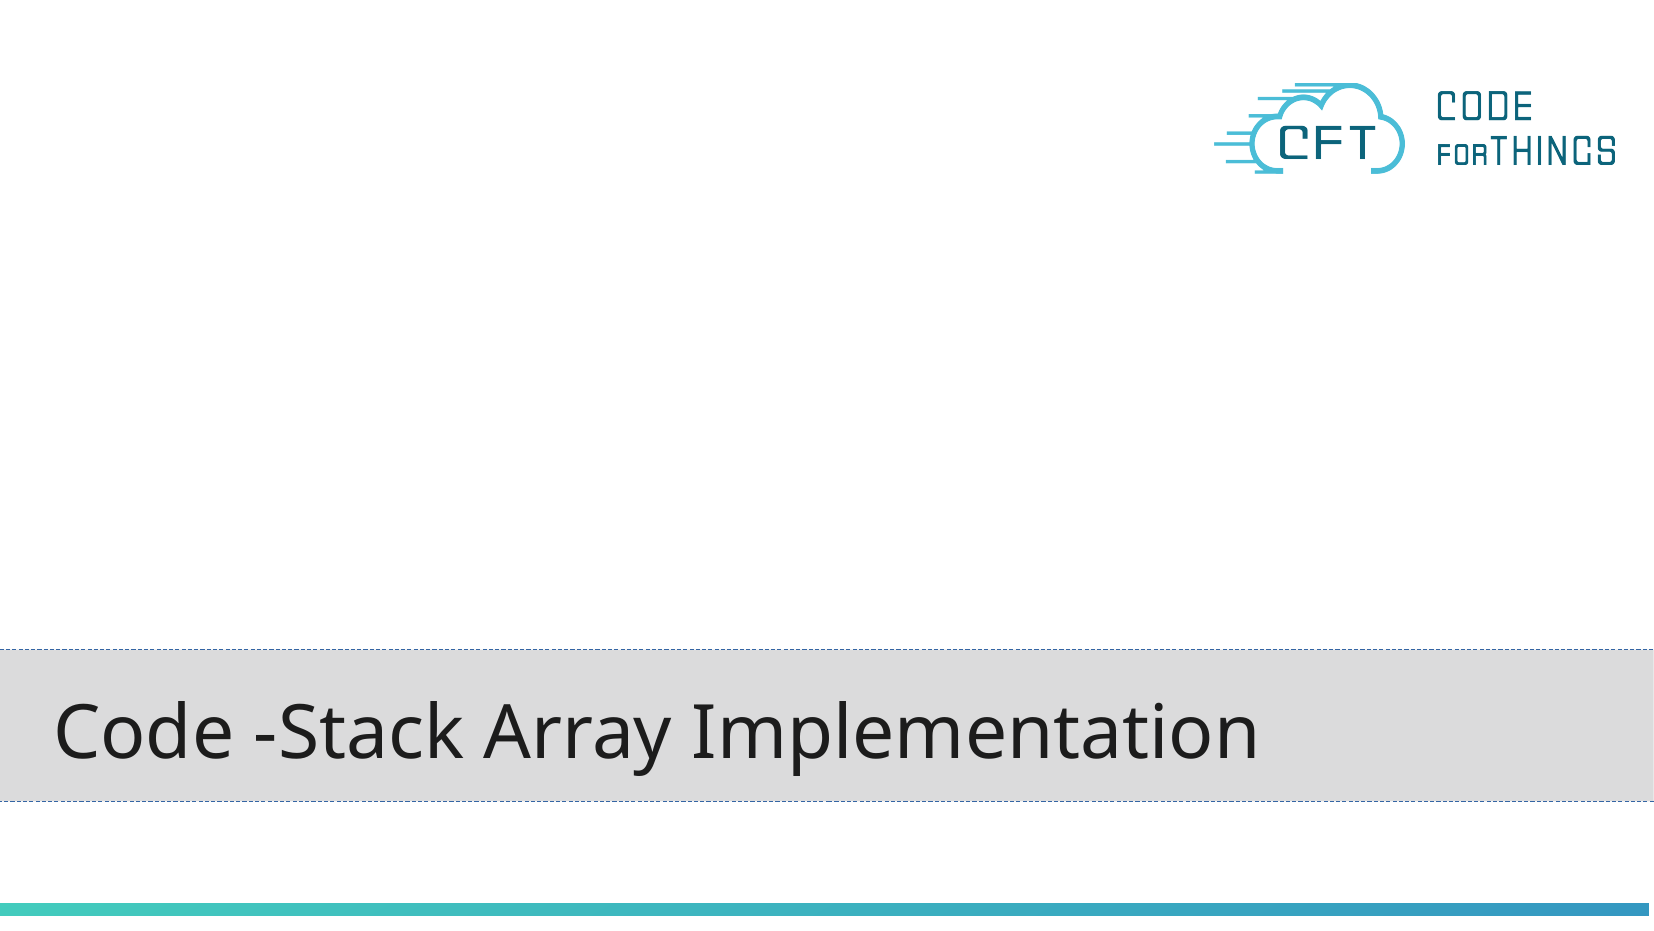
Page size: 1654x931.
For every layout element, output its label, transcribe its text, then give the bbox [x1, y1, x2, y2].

title Code -Stack Array Implementation [53, 626, 1642, 832]
picture [1214, 83, 1615, 174]
